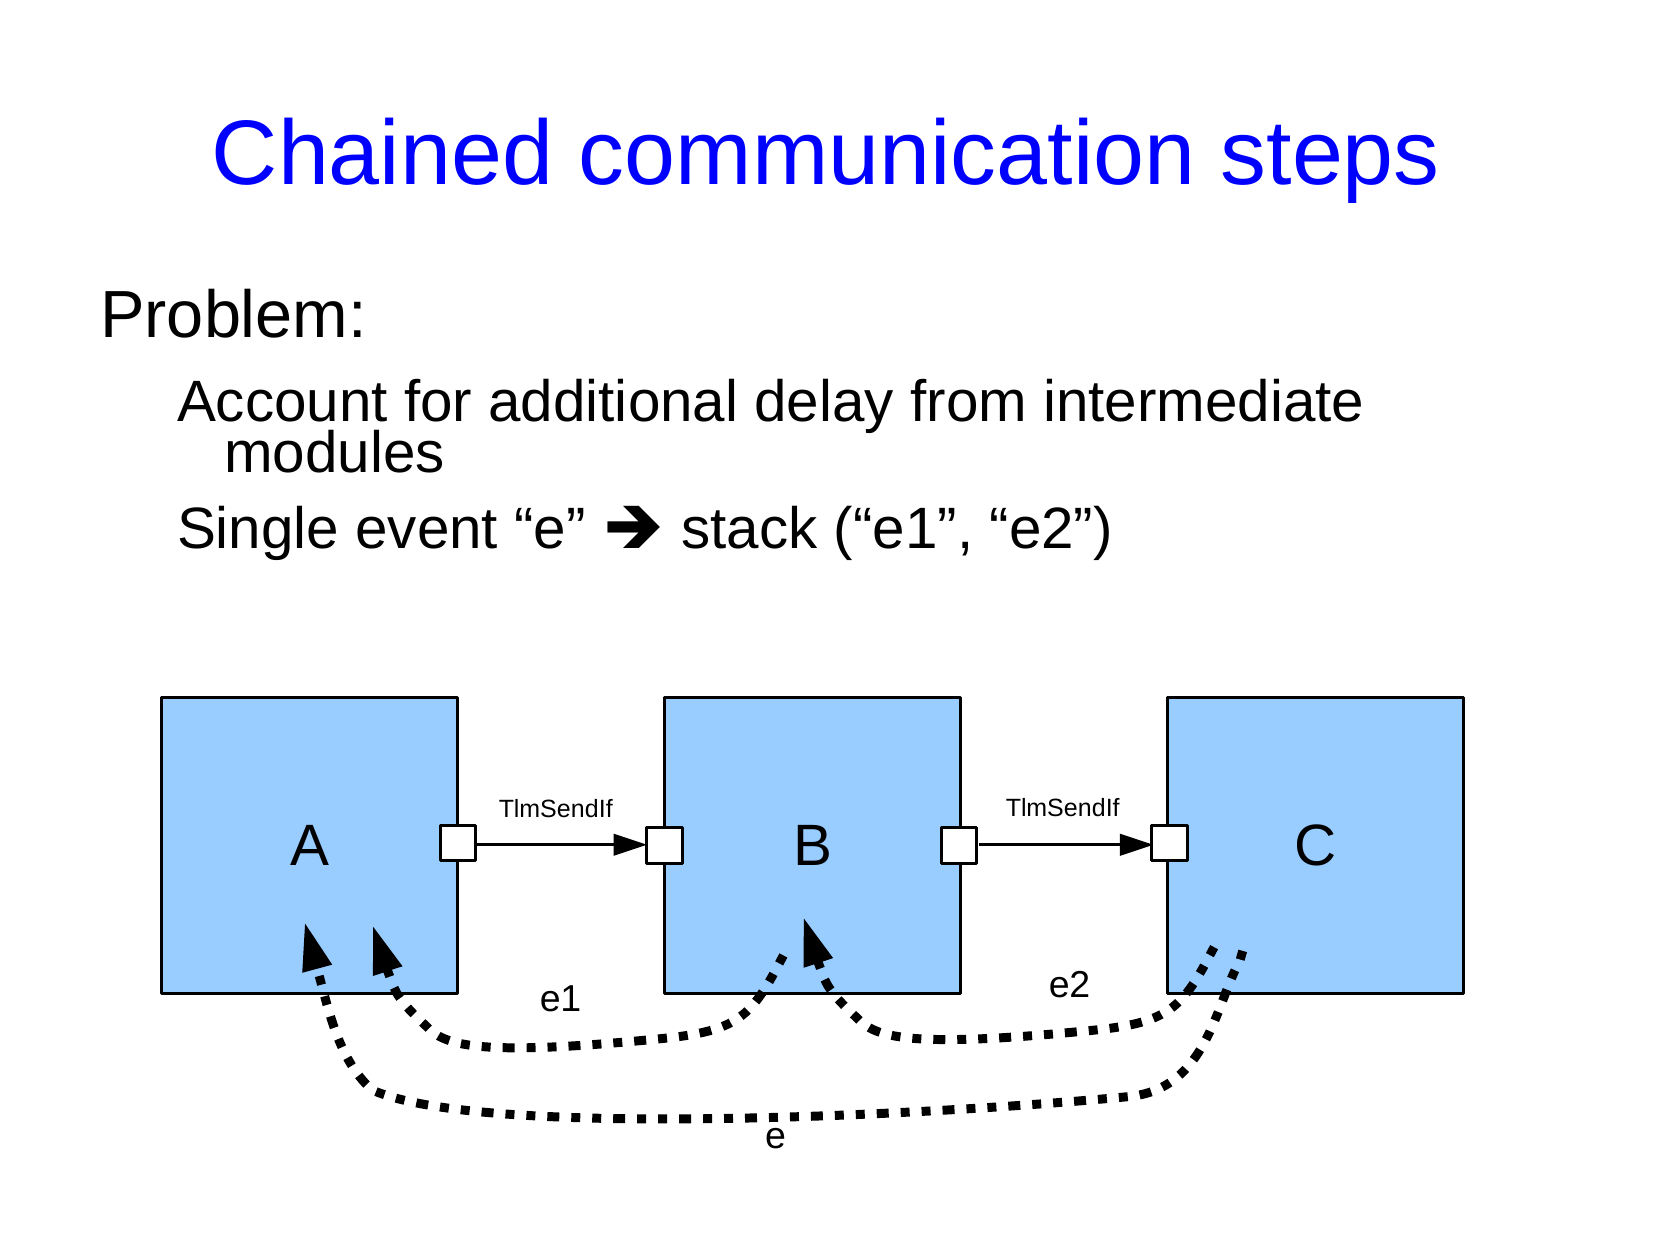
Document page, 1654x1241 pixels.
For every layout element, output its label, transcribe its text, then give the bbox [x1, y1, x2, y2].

title Chained communication steps [82, 49, 1571, 257]
list Problem: Account for additional delay from intermediate modules Single event “e” ➔ stack (“e1”, “e2”) [82, 290, 1571, 1109]
text_box e [750, 1109, 831, 1219]
